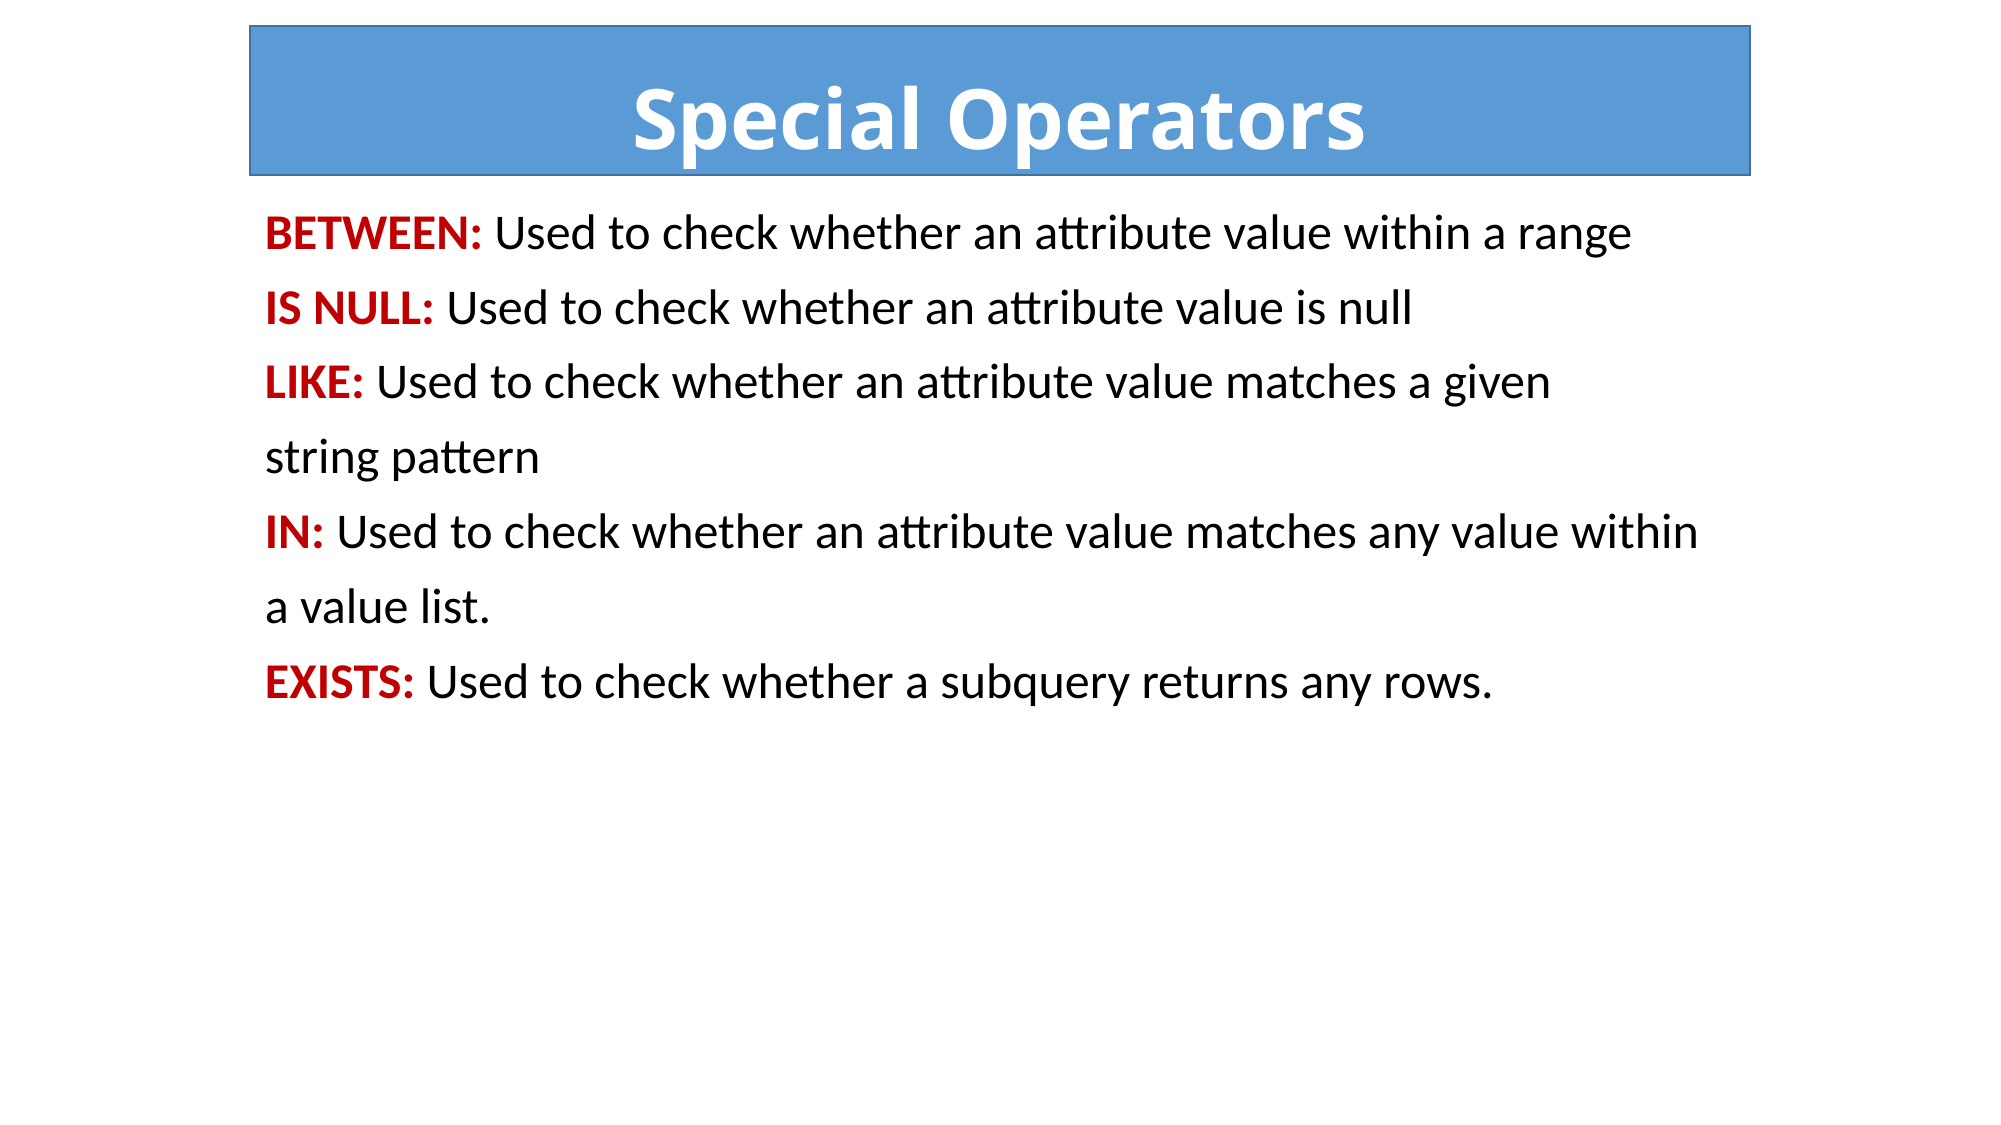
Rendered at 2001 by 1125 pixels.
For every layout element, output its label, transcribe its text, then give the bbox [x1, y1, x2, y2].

title Special Operators [249, 26, 1750, 176]
subtitle BETWEEN: Used to check whether an attribute value within a range IS NULL: Used to check whether an attribute value is null LIKE: Used to check whether an attribute value matches a given string pattern IN: Used to check whether an attribute value matches any value within a value list. EXISTS: Used to check whether a subquery returns any rows. [249, 198, 1750, 1061]
